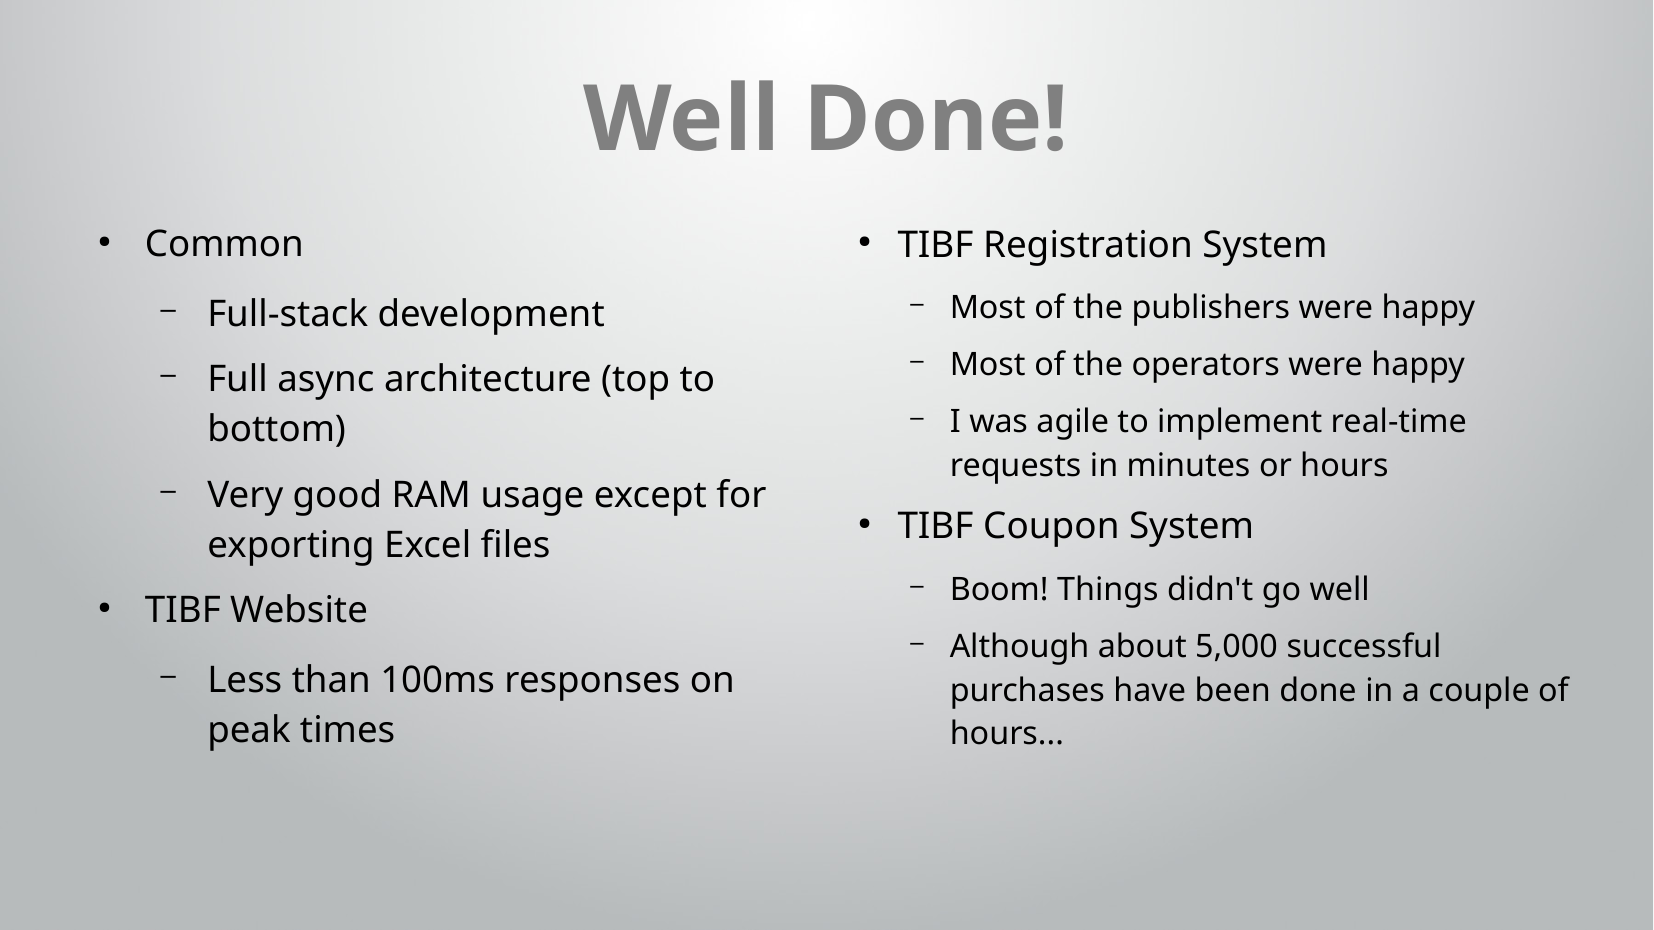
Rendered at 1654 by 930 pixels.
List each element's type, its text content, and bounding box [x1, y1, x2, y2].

list TIBF Registration System Most of the publishers were happy Most of the operators were happy I was agile to implement real-time requests in minutes or hours TIBF Coupon System Boom! Things didn't go well Although about 5,000 successful purchases have been done in a couple of hours... [844, 217, 1571, 757]
list Common Full-stack development Full async architecture (top to bottom) Very good RAM usage except for exporting Excel files TIBF Website Less than 100ms responses on peak times [82, 217, 809, 757]
title Well Done! [82, 36, 1571, 193]
picture [0, 0, 1654, 930]
